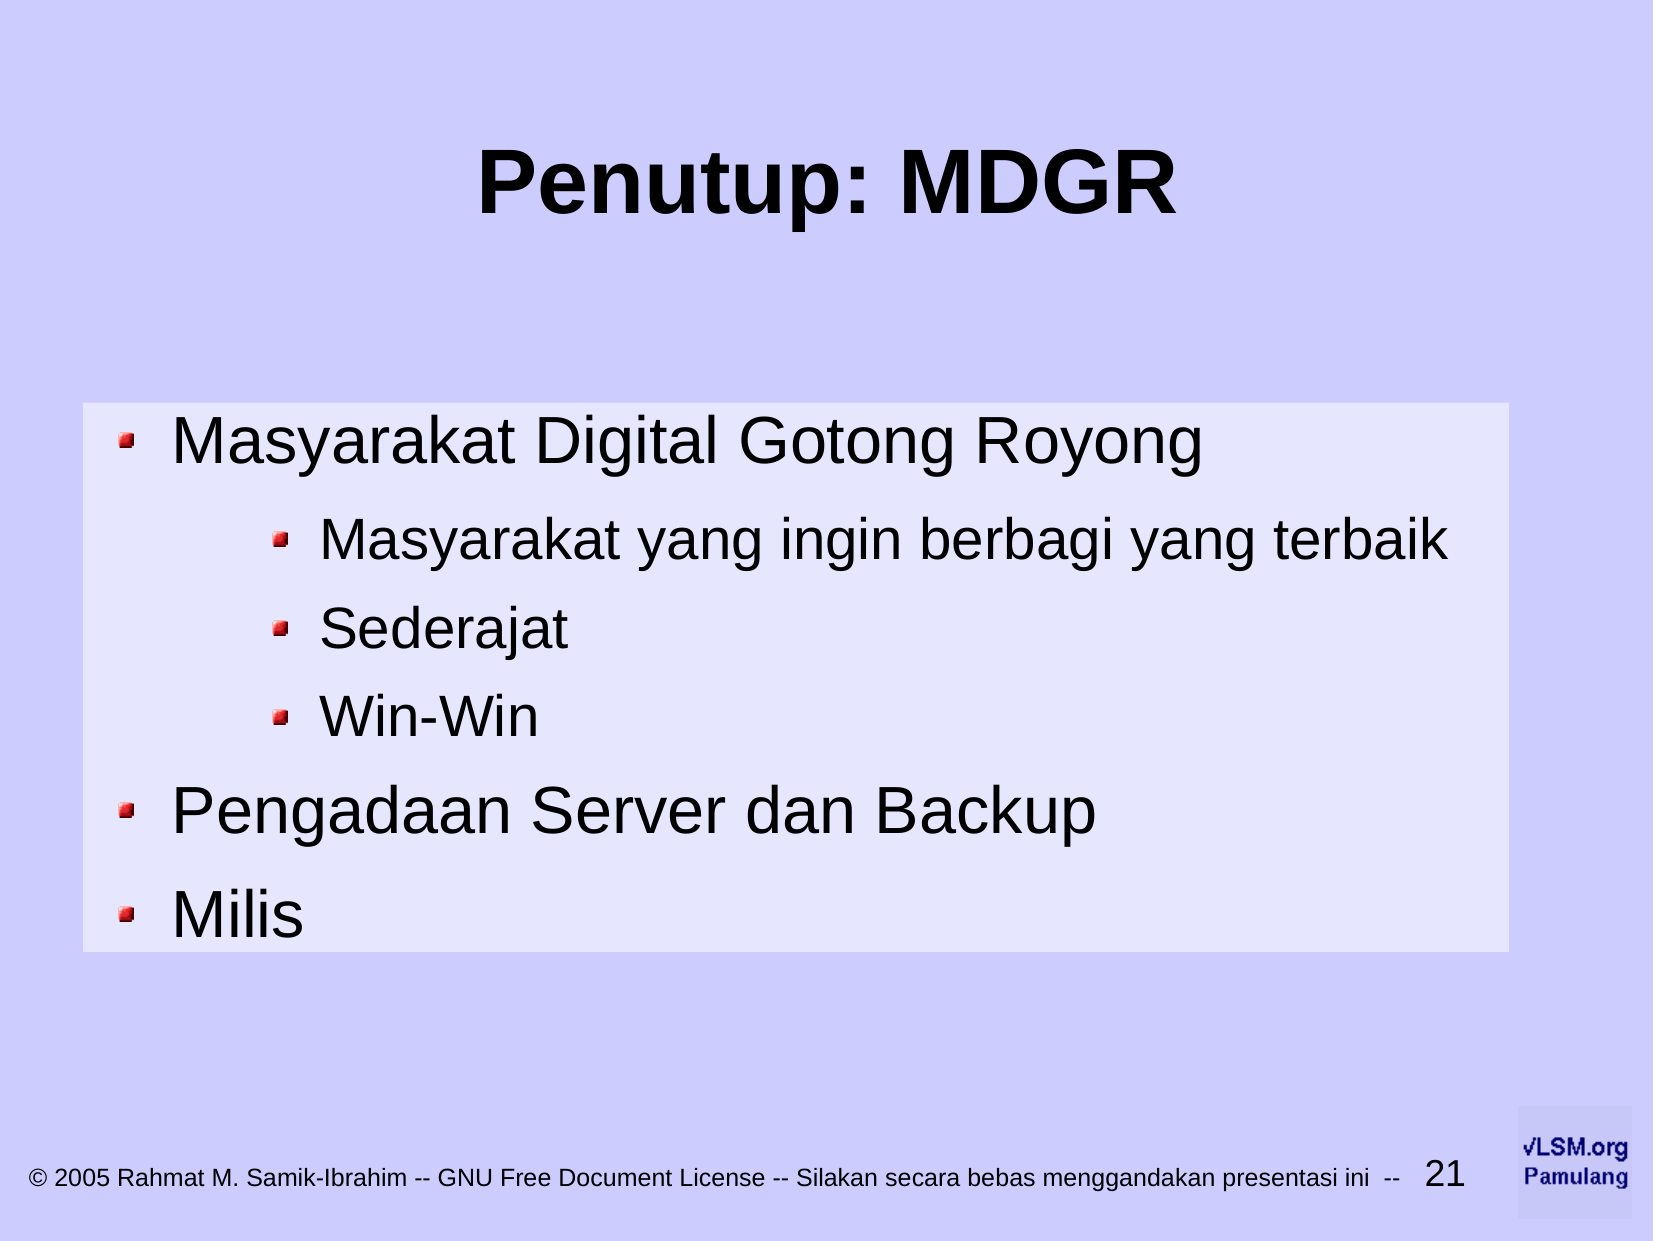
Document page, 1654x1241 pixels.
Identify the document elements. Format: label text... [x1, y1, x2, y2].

title Penutup: MDGR [36, 126, 1621, 237]
picture [1518, 1106, 1632, 1219]
list Masyarakat Digital Gotong Royong Masyarakat yang ingin berbagi yang terbaik Sederajat Win-Win Pengadaan Server dan Backup Milis [83, 402, 1509, 952]
